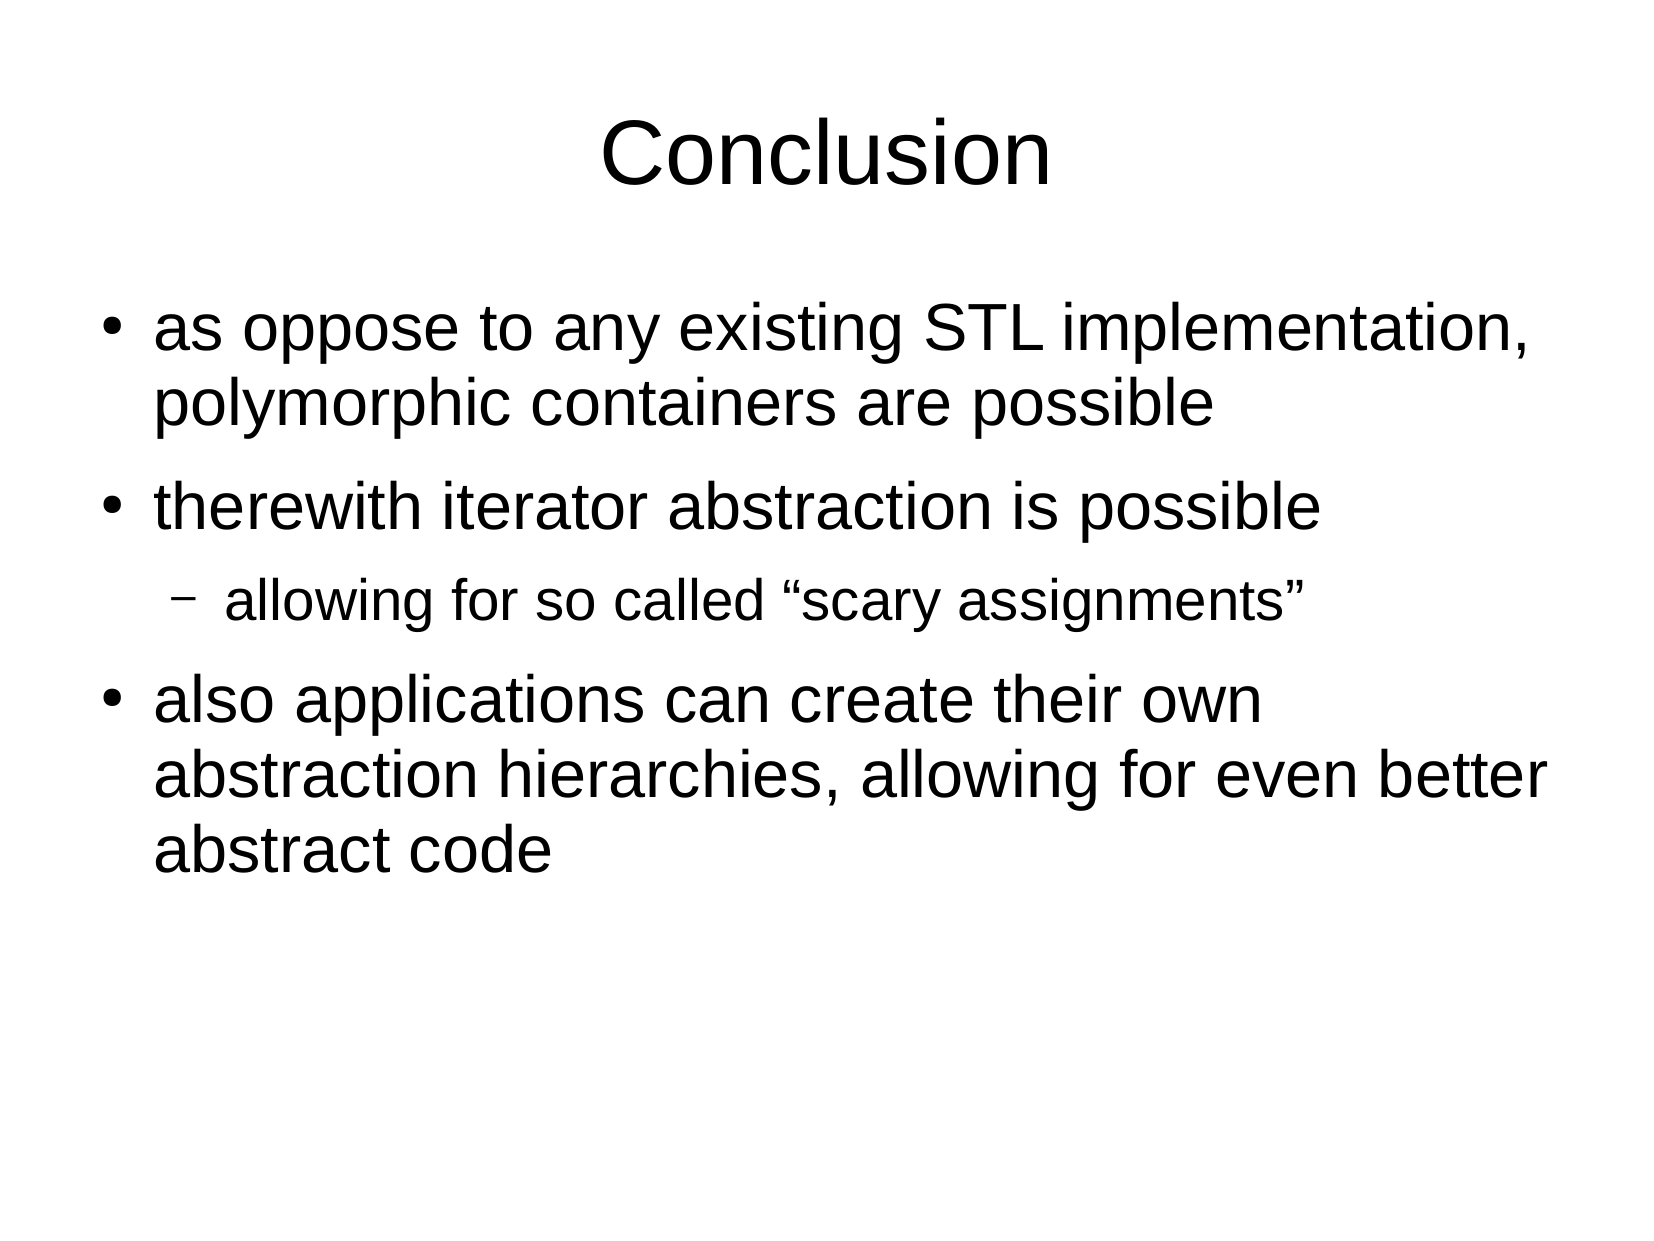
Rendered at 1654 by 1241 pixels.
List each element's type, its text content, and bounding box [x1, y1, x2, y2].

list as oppose to any existing STL implementation, polymorphic containers are possible therewith iterator abstraction is possible allowing for so called “scary assignments” also applications can create their own abstraction hierarchies, allowing for even better abstract code [82, 290, 1571, 1010]
title Conclusion [82, 49, 1571, 257]
